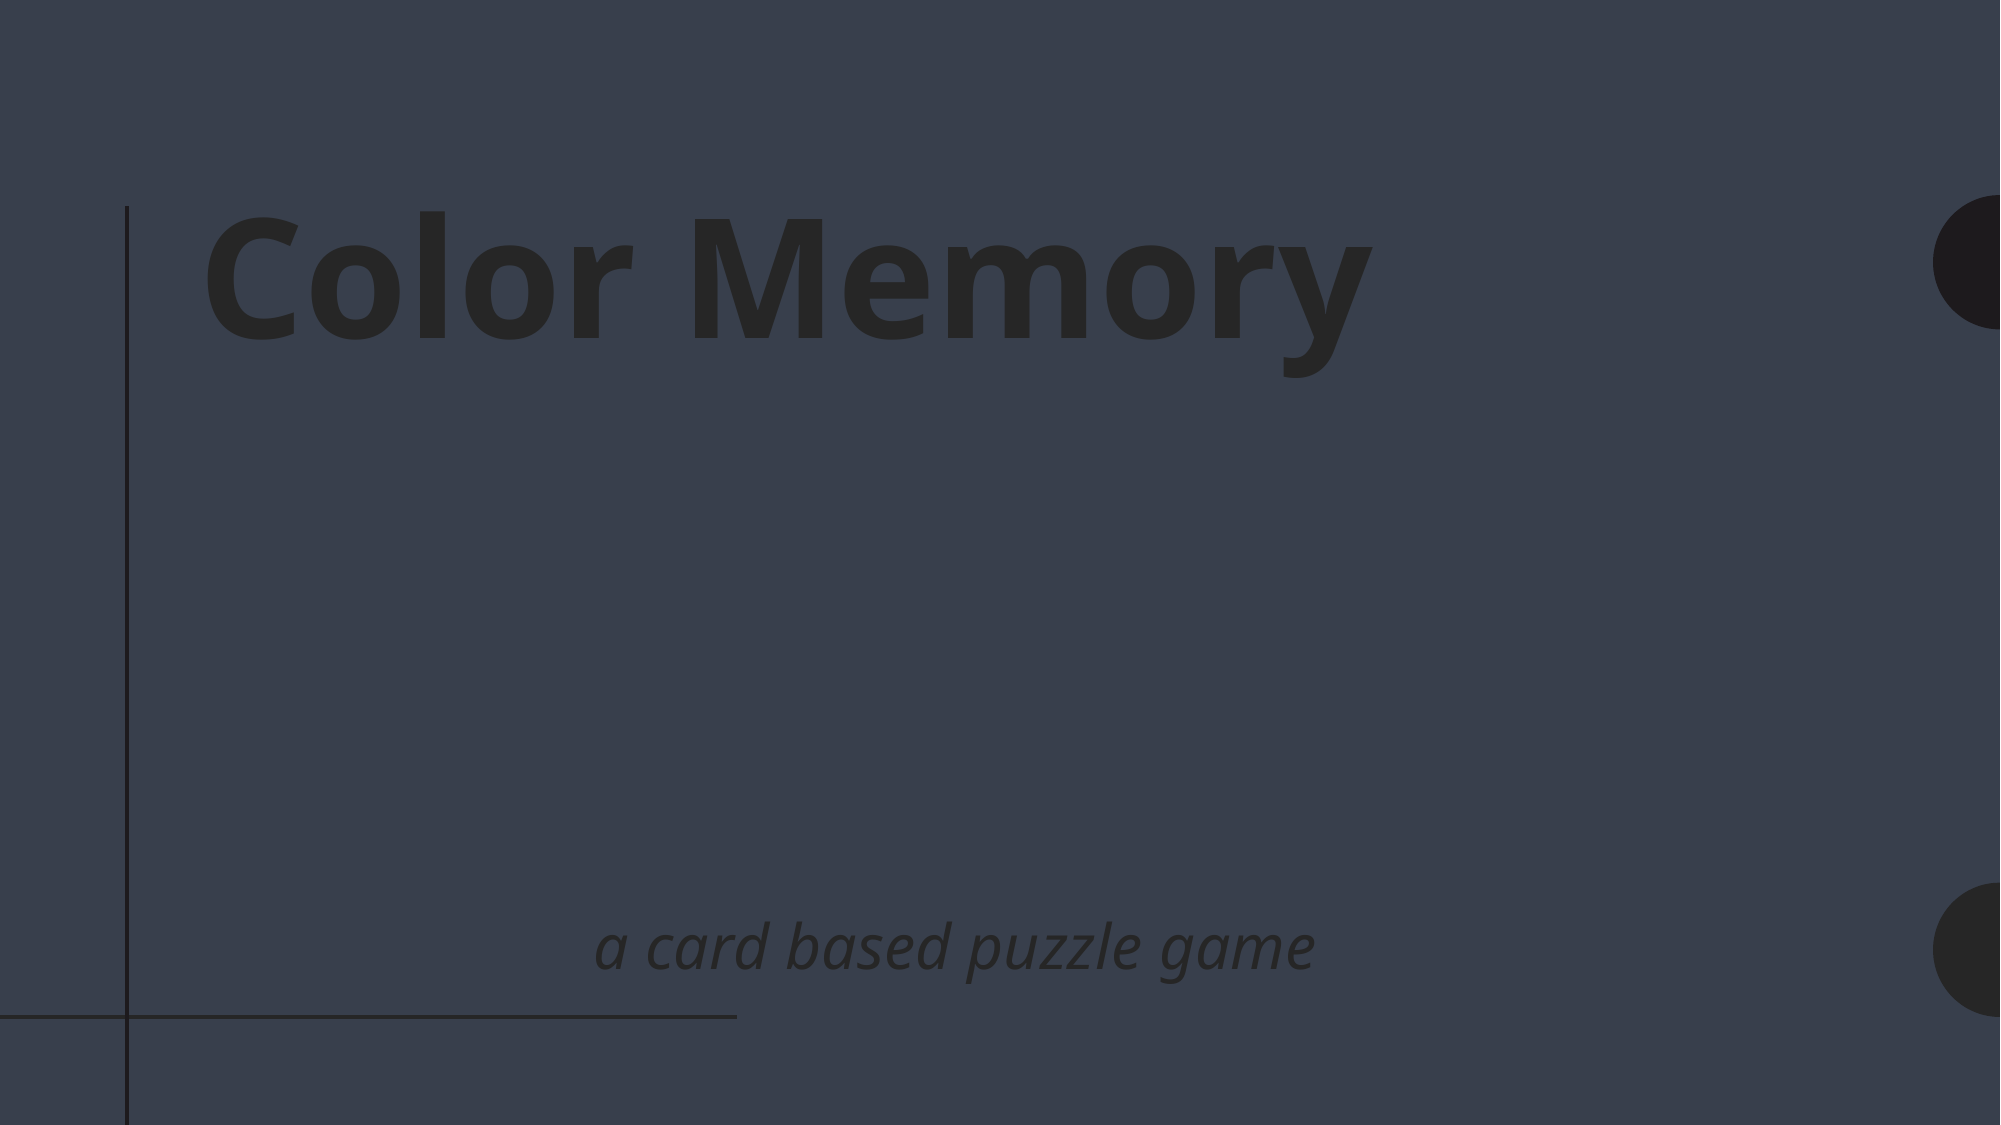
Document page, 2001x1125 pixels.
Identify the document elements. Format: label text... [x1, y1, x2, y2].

subtitle a card based puzzle game [178, 908, 1333, 1025]
title Color Memory [178, 187, 1389, 888]
